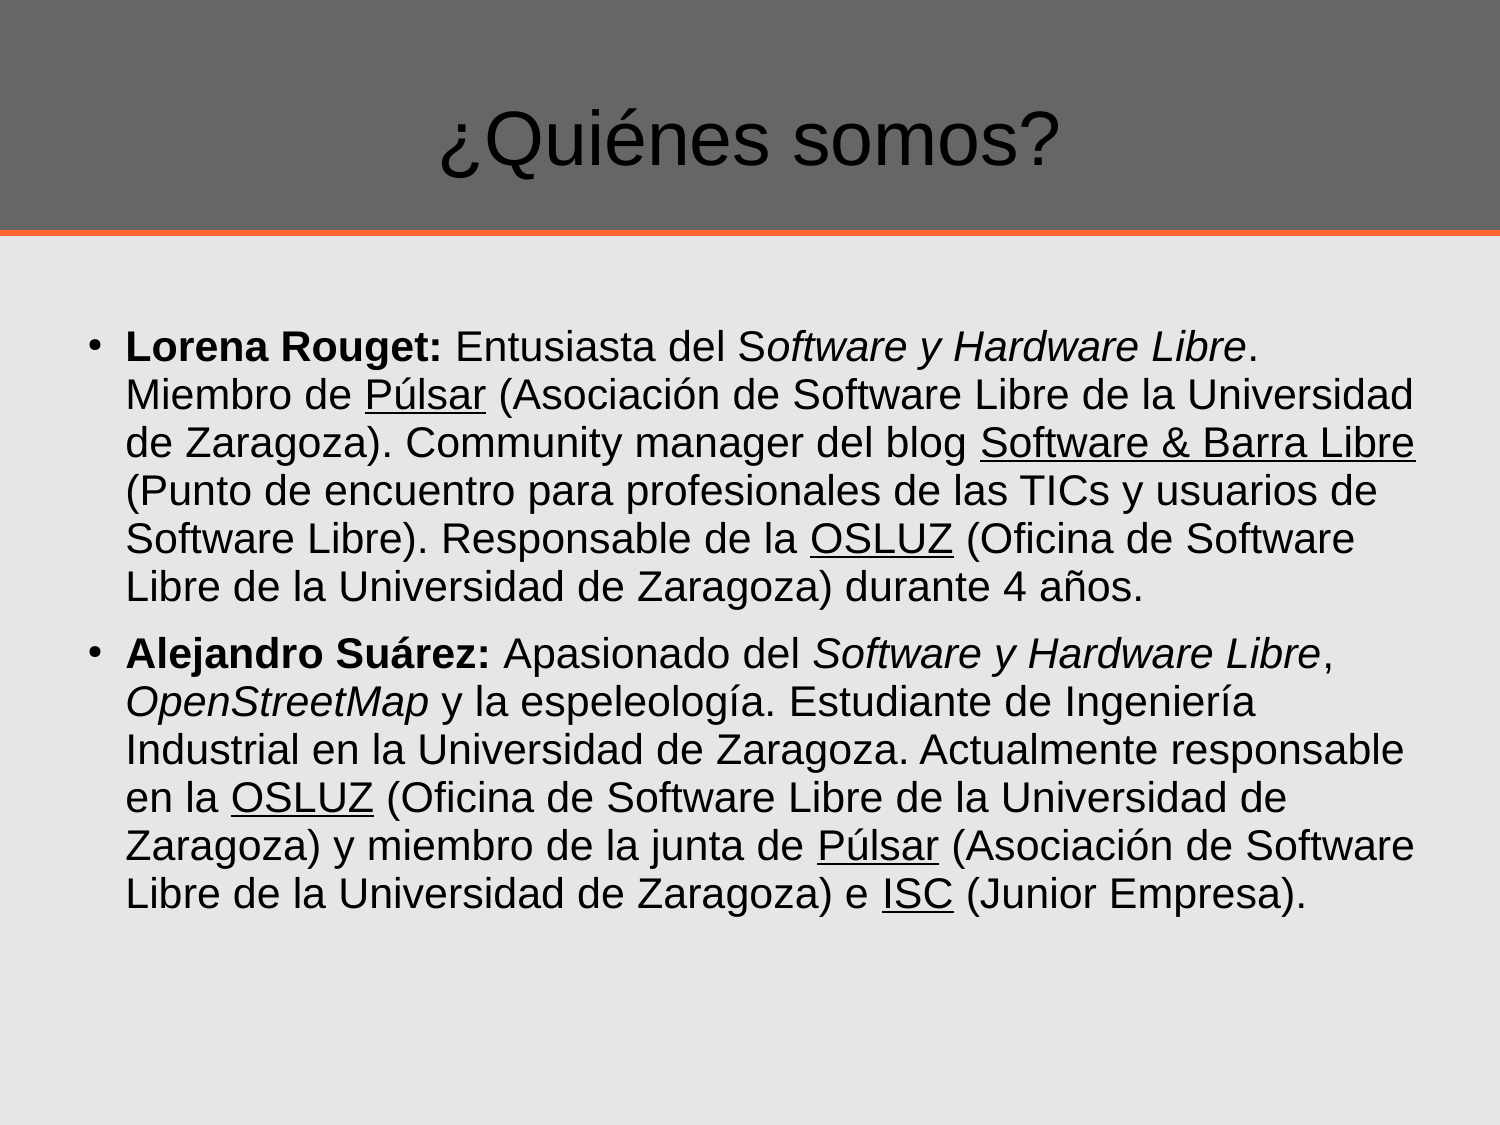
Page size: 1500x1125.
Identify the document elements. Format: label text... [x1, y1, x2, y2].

title ¿Quiénes somos? [75, 44, 1425, 233]
list Lorena Rouget: Entusiasta del Software y Hardware Libre. Miembro de Púlsar (Asociación de Software Libre de la Universidad de Zaragoza). Community manager del blog Software & Barra Libre (Punto de encuentro para profesionales de las TICs y usuarios de Software Libre). Responsable de la OSLUZ (Oficina de Software Libre de la Universidad de Zaragoza) durante 4 años. Alejandro Suárez: Apasionado del Software y Hardware Libre, OpenStreetMap y la espeleología. Estudiante de Ingeniería Industrial en la Universidad de Zaragoza. Actualmente responsable en la OSLUZ (Oficina de Software Libre de la Universidad de Zaragoza) y miembro de la junta de Púlsar (Asociación de Software Libre de la Universidad de Zaragoza) e ISC (Junior Empresa). [75, 322, 1425, 975]
